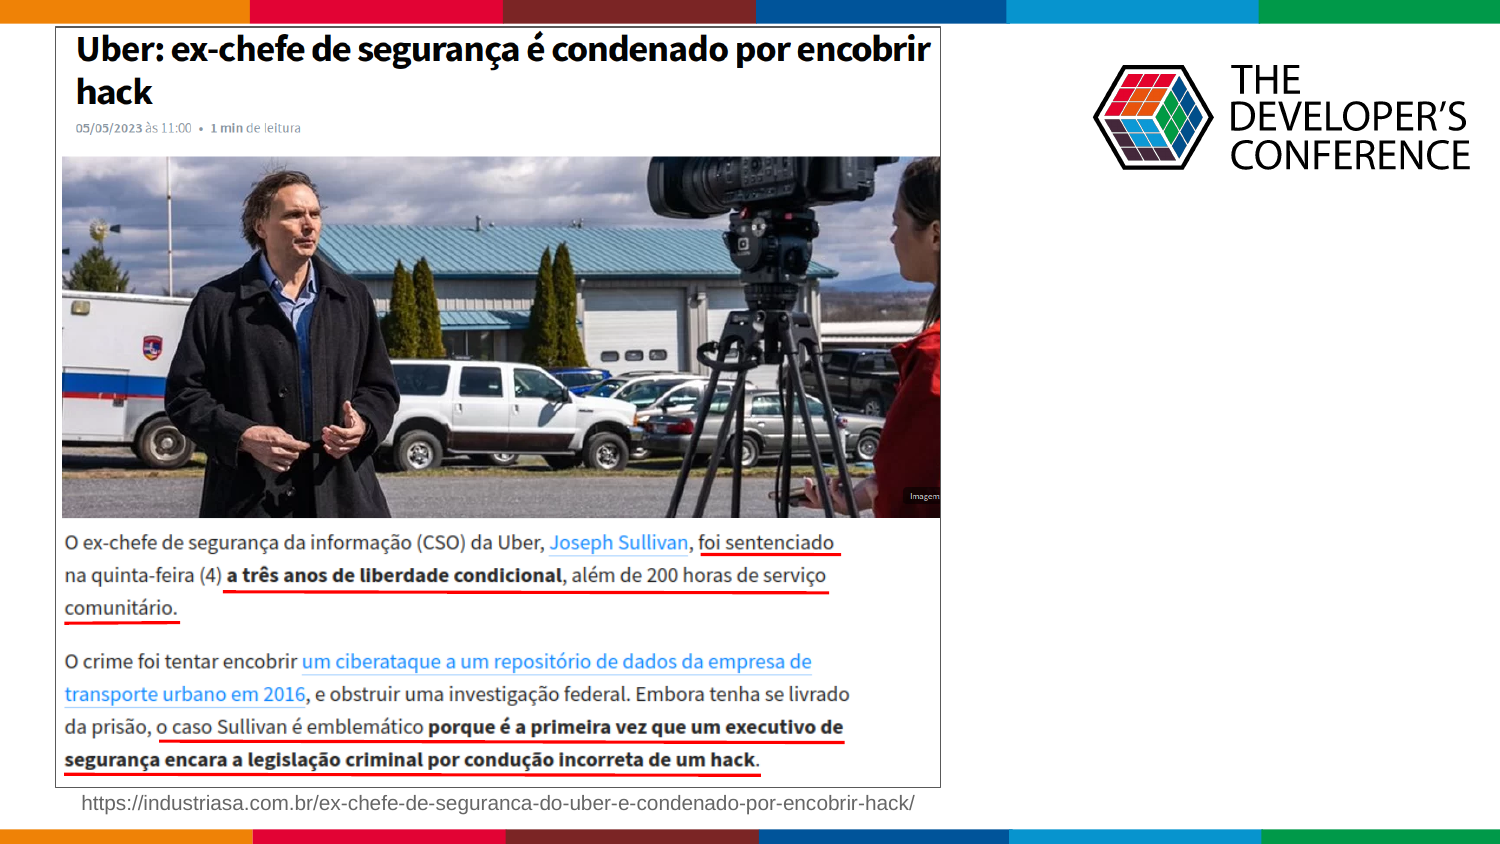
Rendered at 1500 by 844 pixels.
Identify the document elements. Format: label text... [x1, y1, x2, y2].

text_box https://industriasa.com.br/ex-chefe-de-seguranca-do-uber-e-condenado-por-encobrir-hack/ [56, 774, 940, 830]
picture [56, 27, 940, 774]
picture [1075, 47, 1486, 186]
